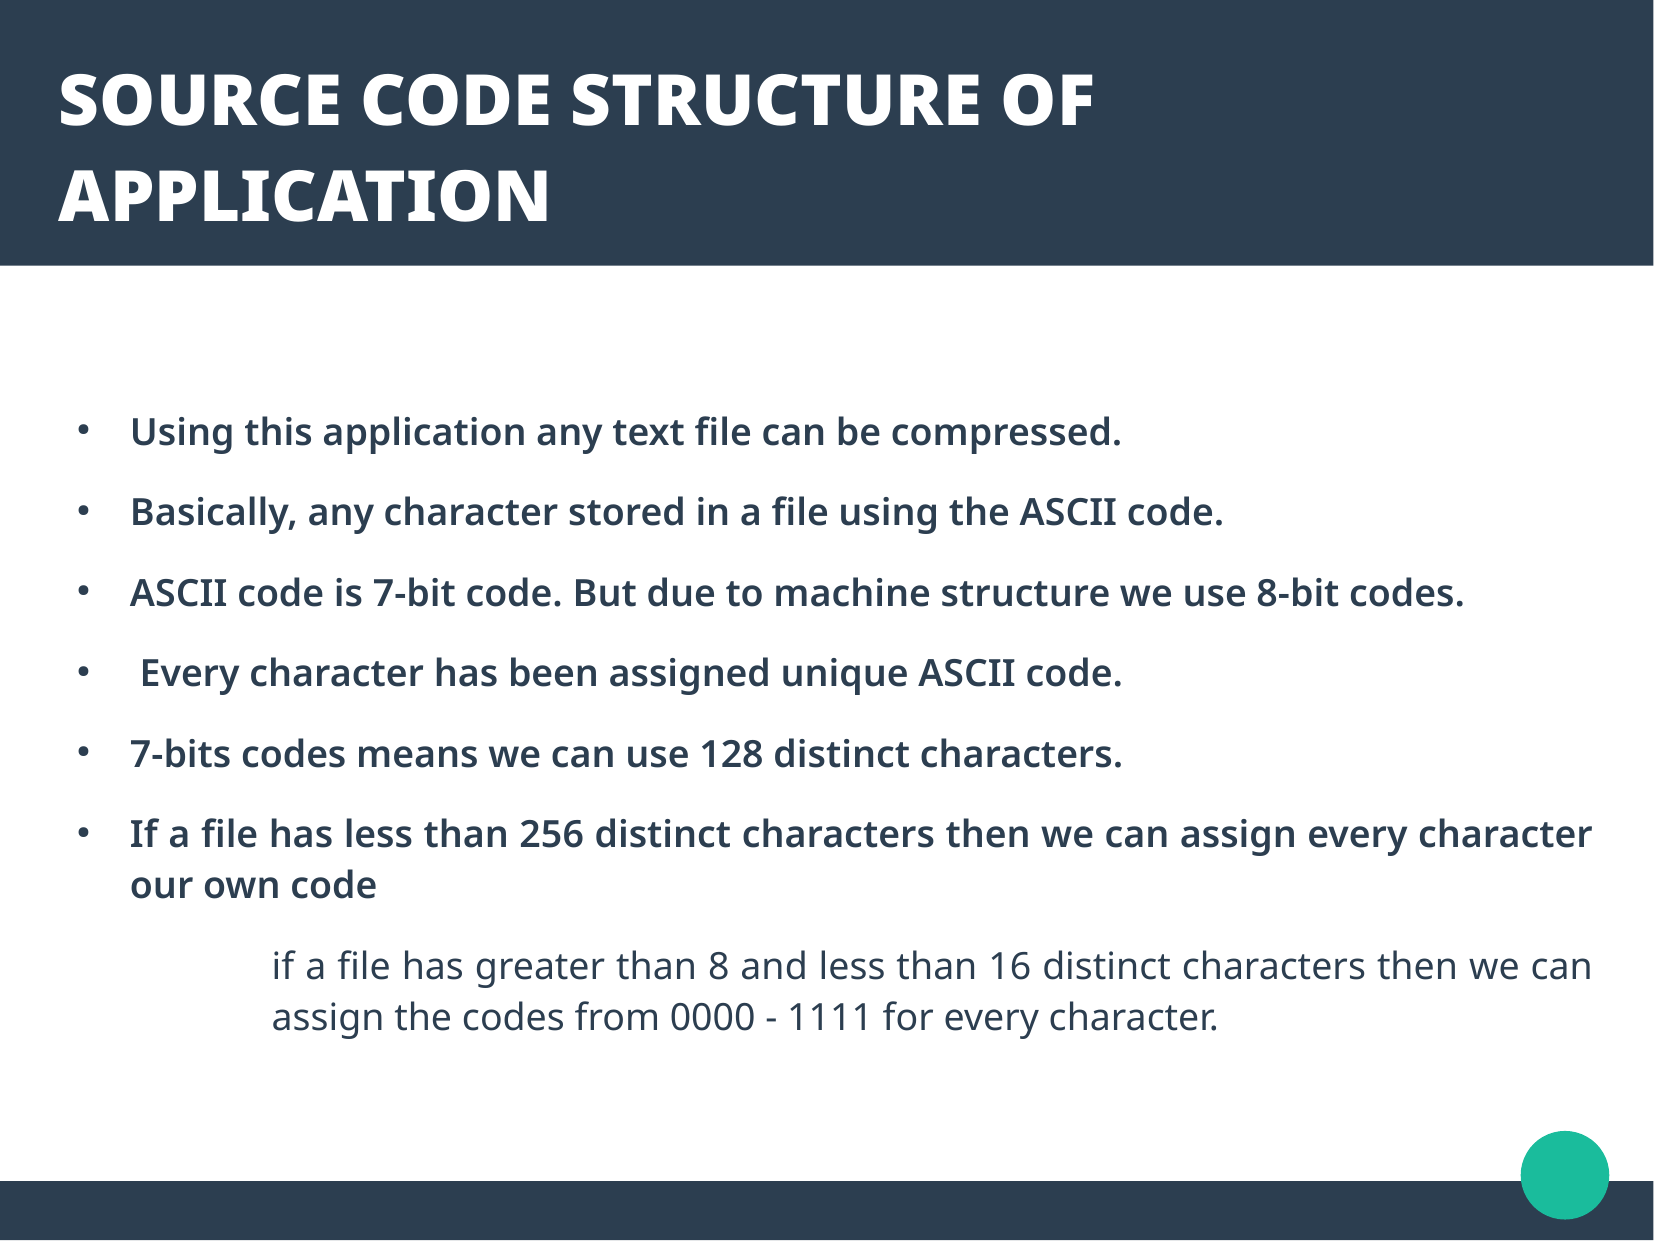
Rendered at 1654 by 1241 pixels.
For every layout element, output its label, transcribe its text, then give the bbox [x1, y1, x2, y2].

list Using this application any text file can be compressed. Basically, any character stored in a file using the ASCII code. ASCII code is 7-bit code. But due to machine structure we use 8-bit codes. Every character has been assigned unique ASCII code. 7-bits codes means we can use 128 distinct characters. If a file has less than 256 distinct characters then we can assign every character our own code if a file has greater than 8 and less than 16 distinct characters then we can assign the codes from 0000 - 1111 for every character. [59, 324, 1595, 1152]
title SOURCE CODE STRUCTURE OF APPLICATION [59, 49, 1595, 207]
